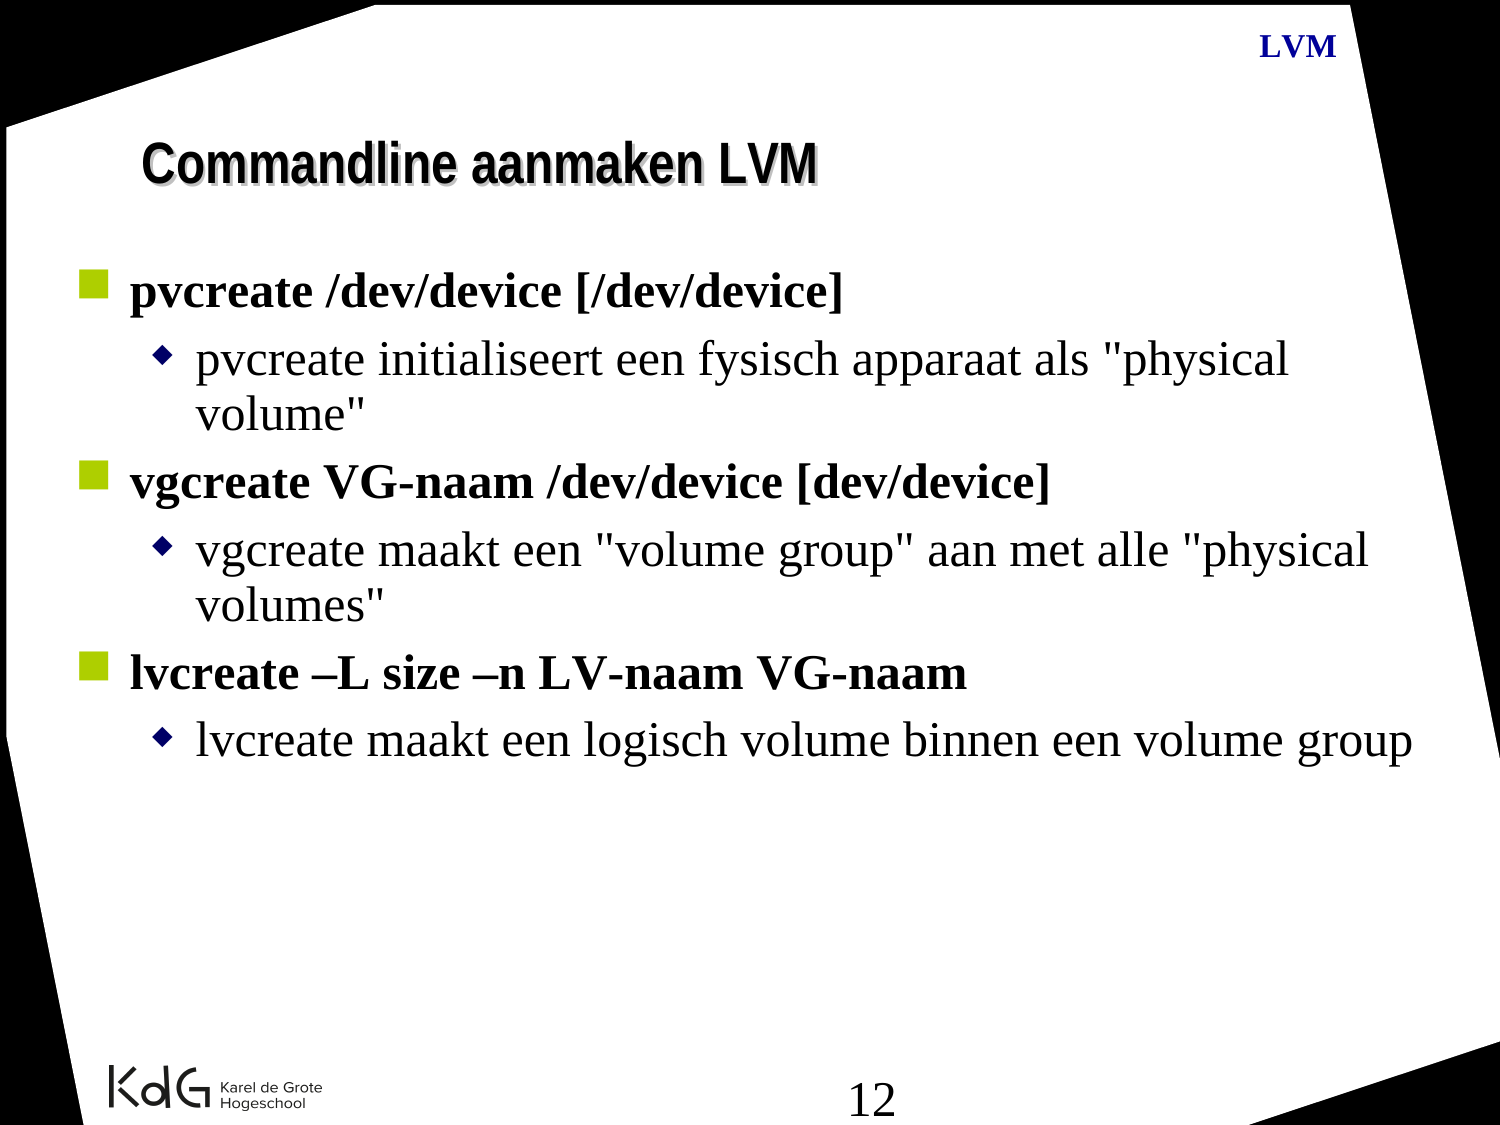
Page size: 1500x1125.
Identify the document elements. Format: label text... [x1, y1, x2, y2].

list pvcreate /dev/device [/dev/device] pvcreate initialiseert een fysisch apparaat als "physical volume" vgcreate VG-naam /dev/device [dev/device] vgcreate maakt een "volume group" aan met alle "physical volumes" lvcreate –L size –n LV-naam VG-naam lvcreate maakt een logisch volume binnen een volume group [75, 263, 1425, 1006]
title Commandline aanmaken LVM [141, 72, 1447, 253]
picture [109, 1065, 322, 1111]
